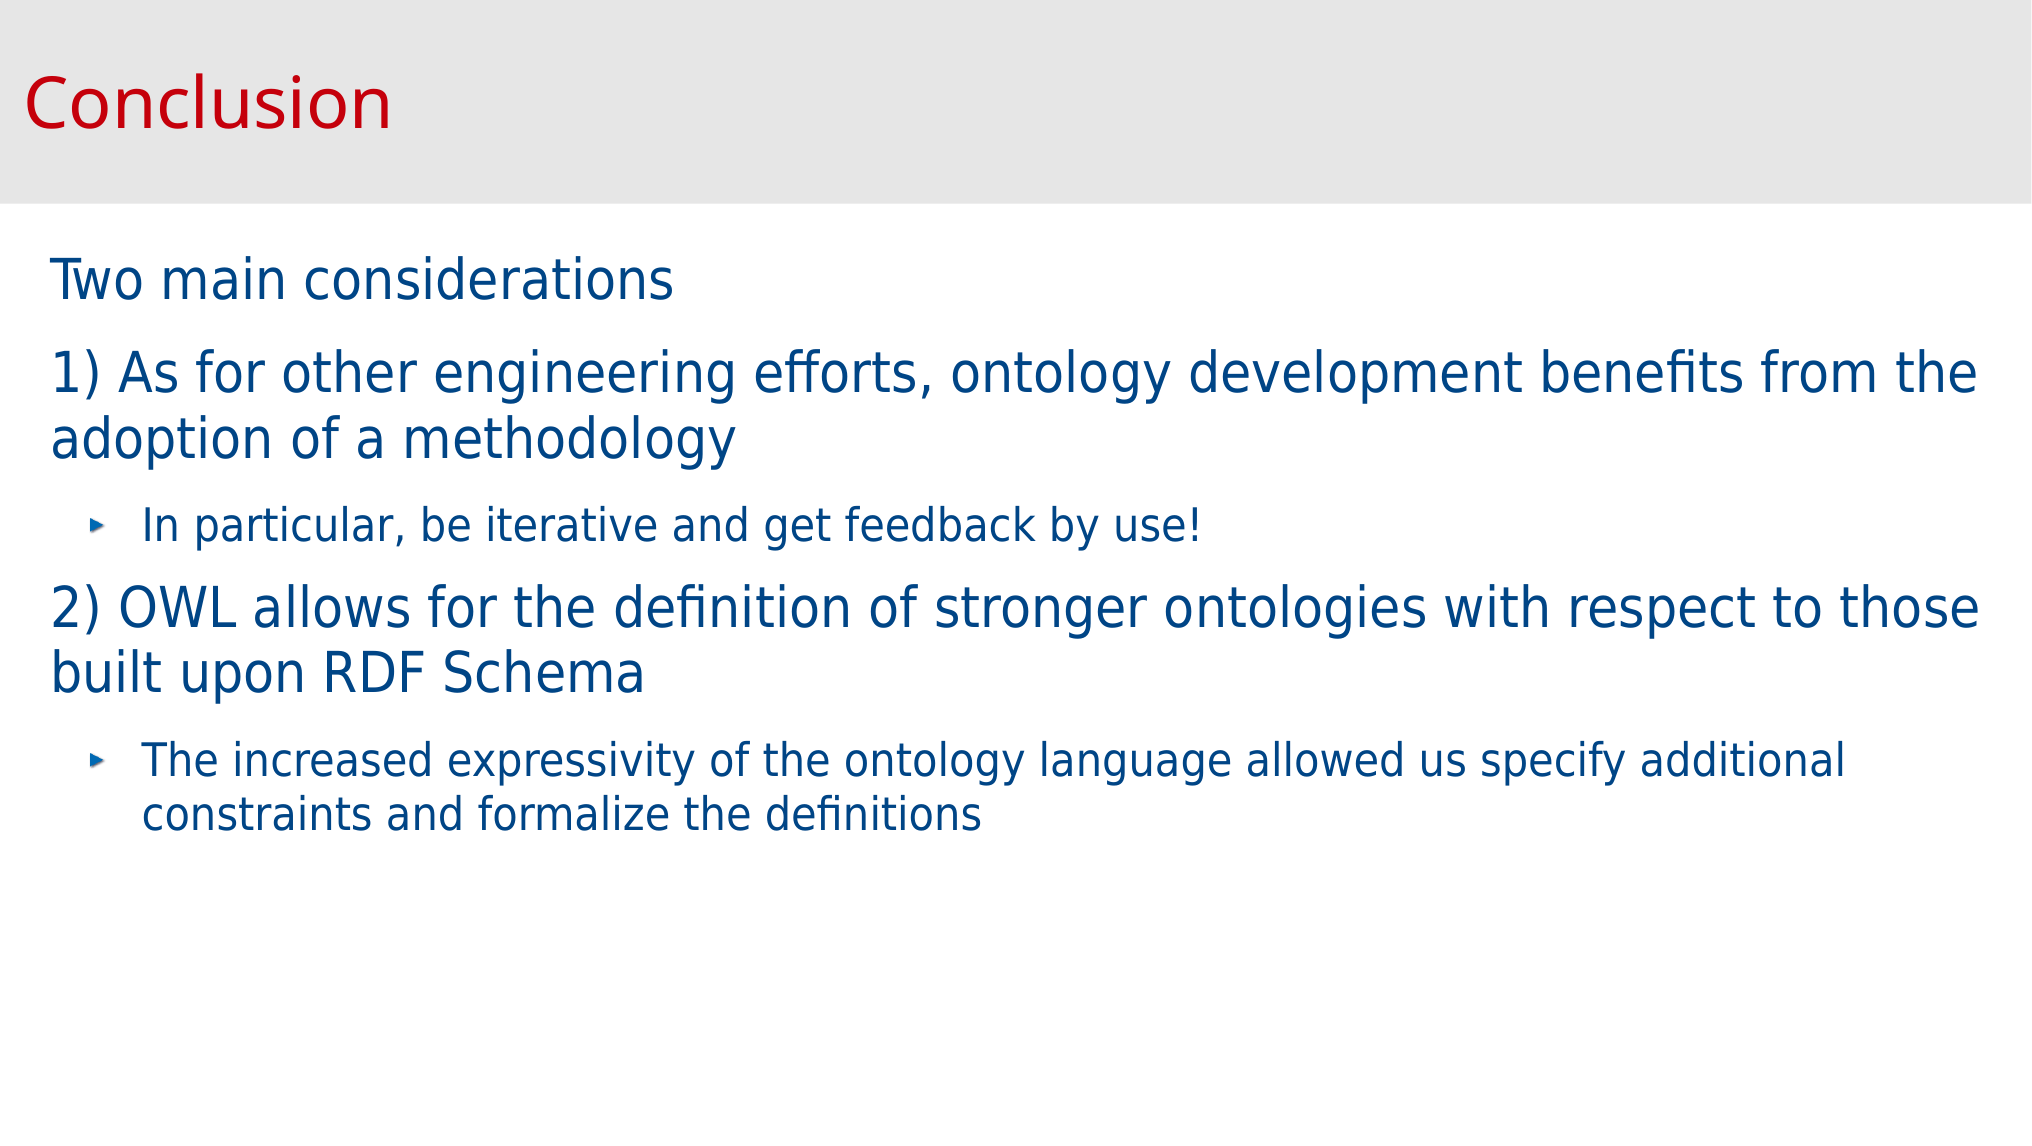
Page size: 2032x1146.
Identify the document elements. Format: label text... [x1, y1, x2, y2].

list Two main considerations 1) As for other engineering efforts, ontology development benefits from the adoption of a methodology In particular, be iterative and get feedback by use! 2) OWL allows for the definition of stronger ontologies with respect to those built upon RDF Schema The increased expressivity of the ontology language allowed us specify additional constraints and formalize the definitions [0, 247, 2032, 967]
title Conclusion [0, 0, 2032, 204]
